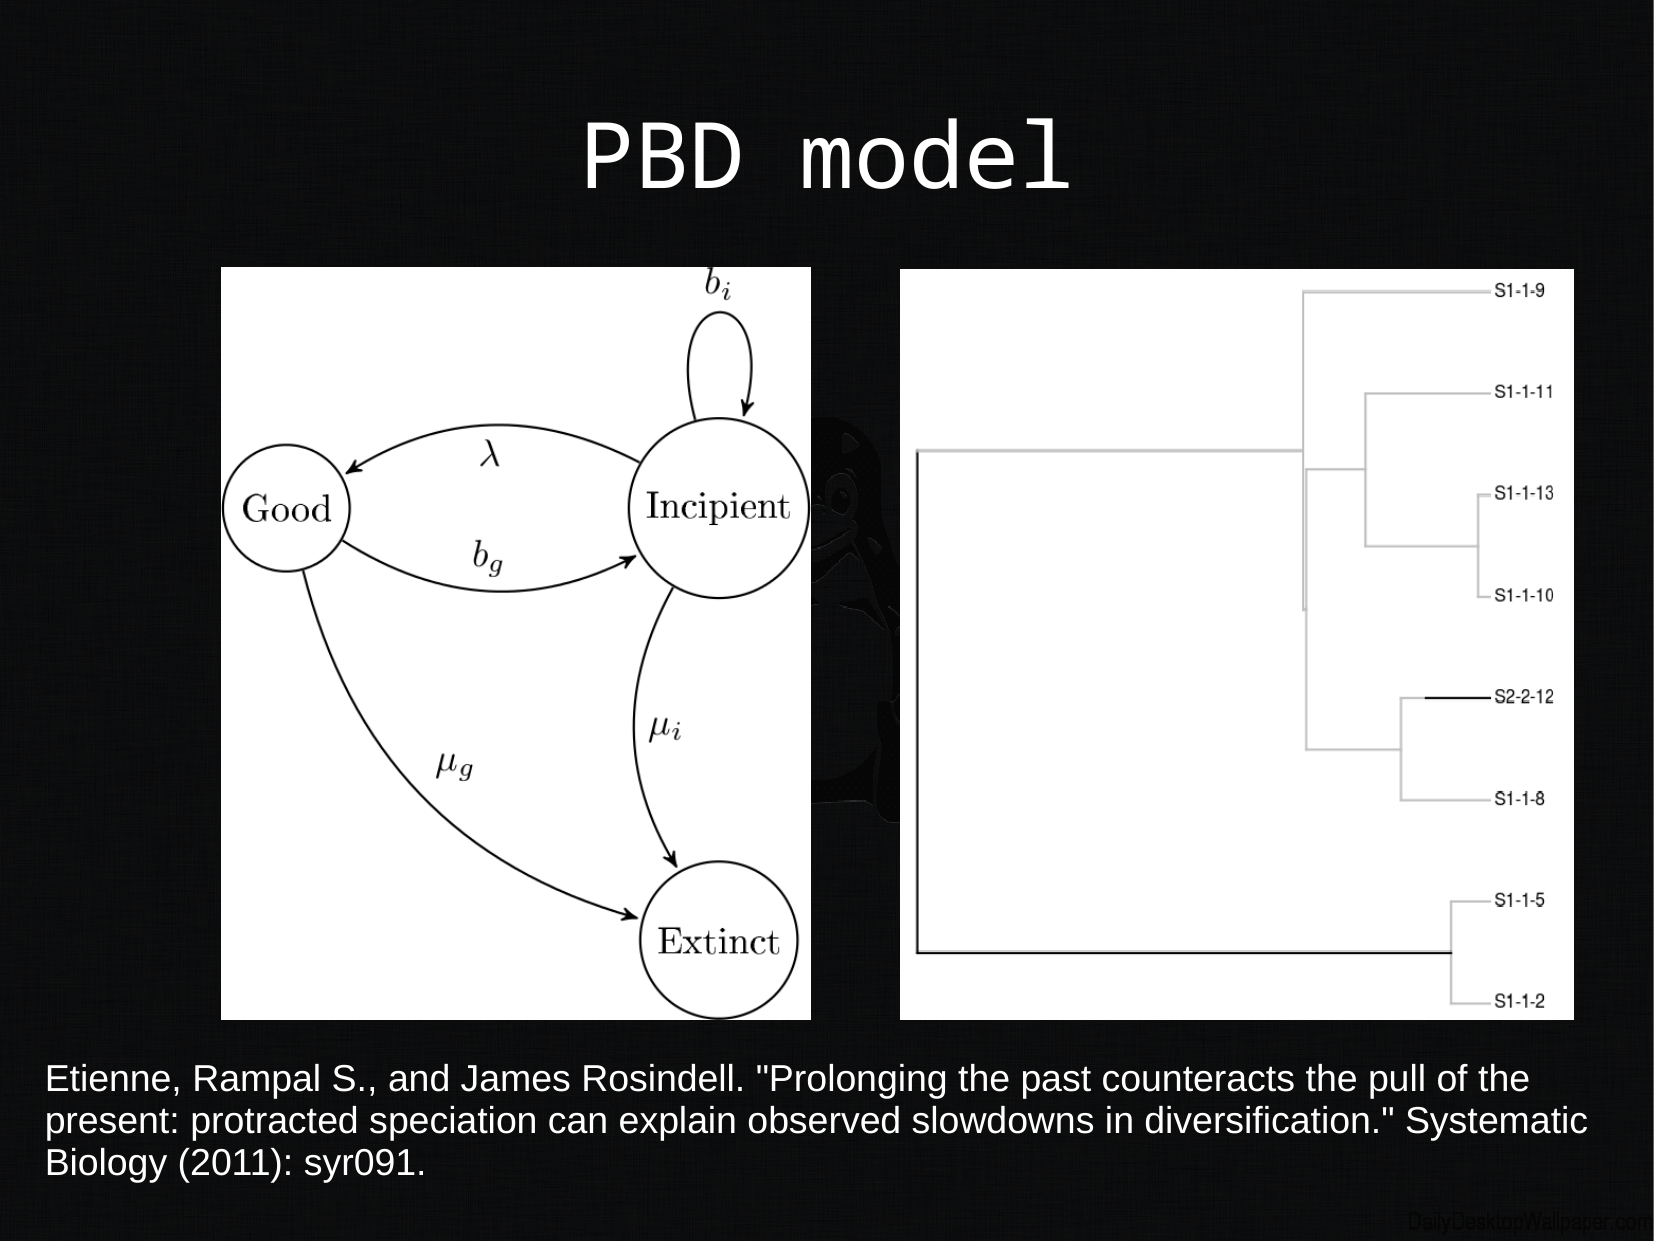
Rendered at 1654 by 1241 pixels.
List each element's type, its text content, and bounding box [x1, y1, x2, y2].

text_box Etienne, Rampal S., and James Rosindell. "Prolonging the past counteracts the pull of the present: protracted speciation can explain observed slowdowns in diversification." Systematic Biology (2011): syr091. [30, 1050, 1636, 1216]
picture [0, 0, 1654, 1241]
title PBD model [82, 49, 1571, 257]
